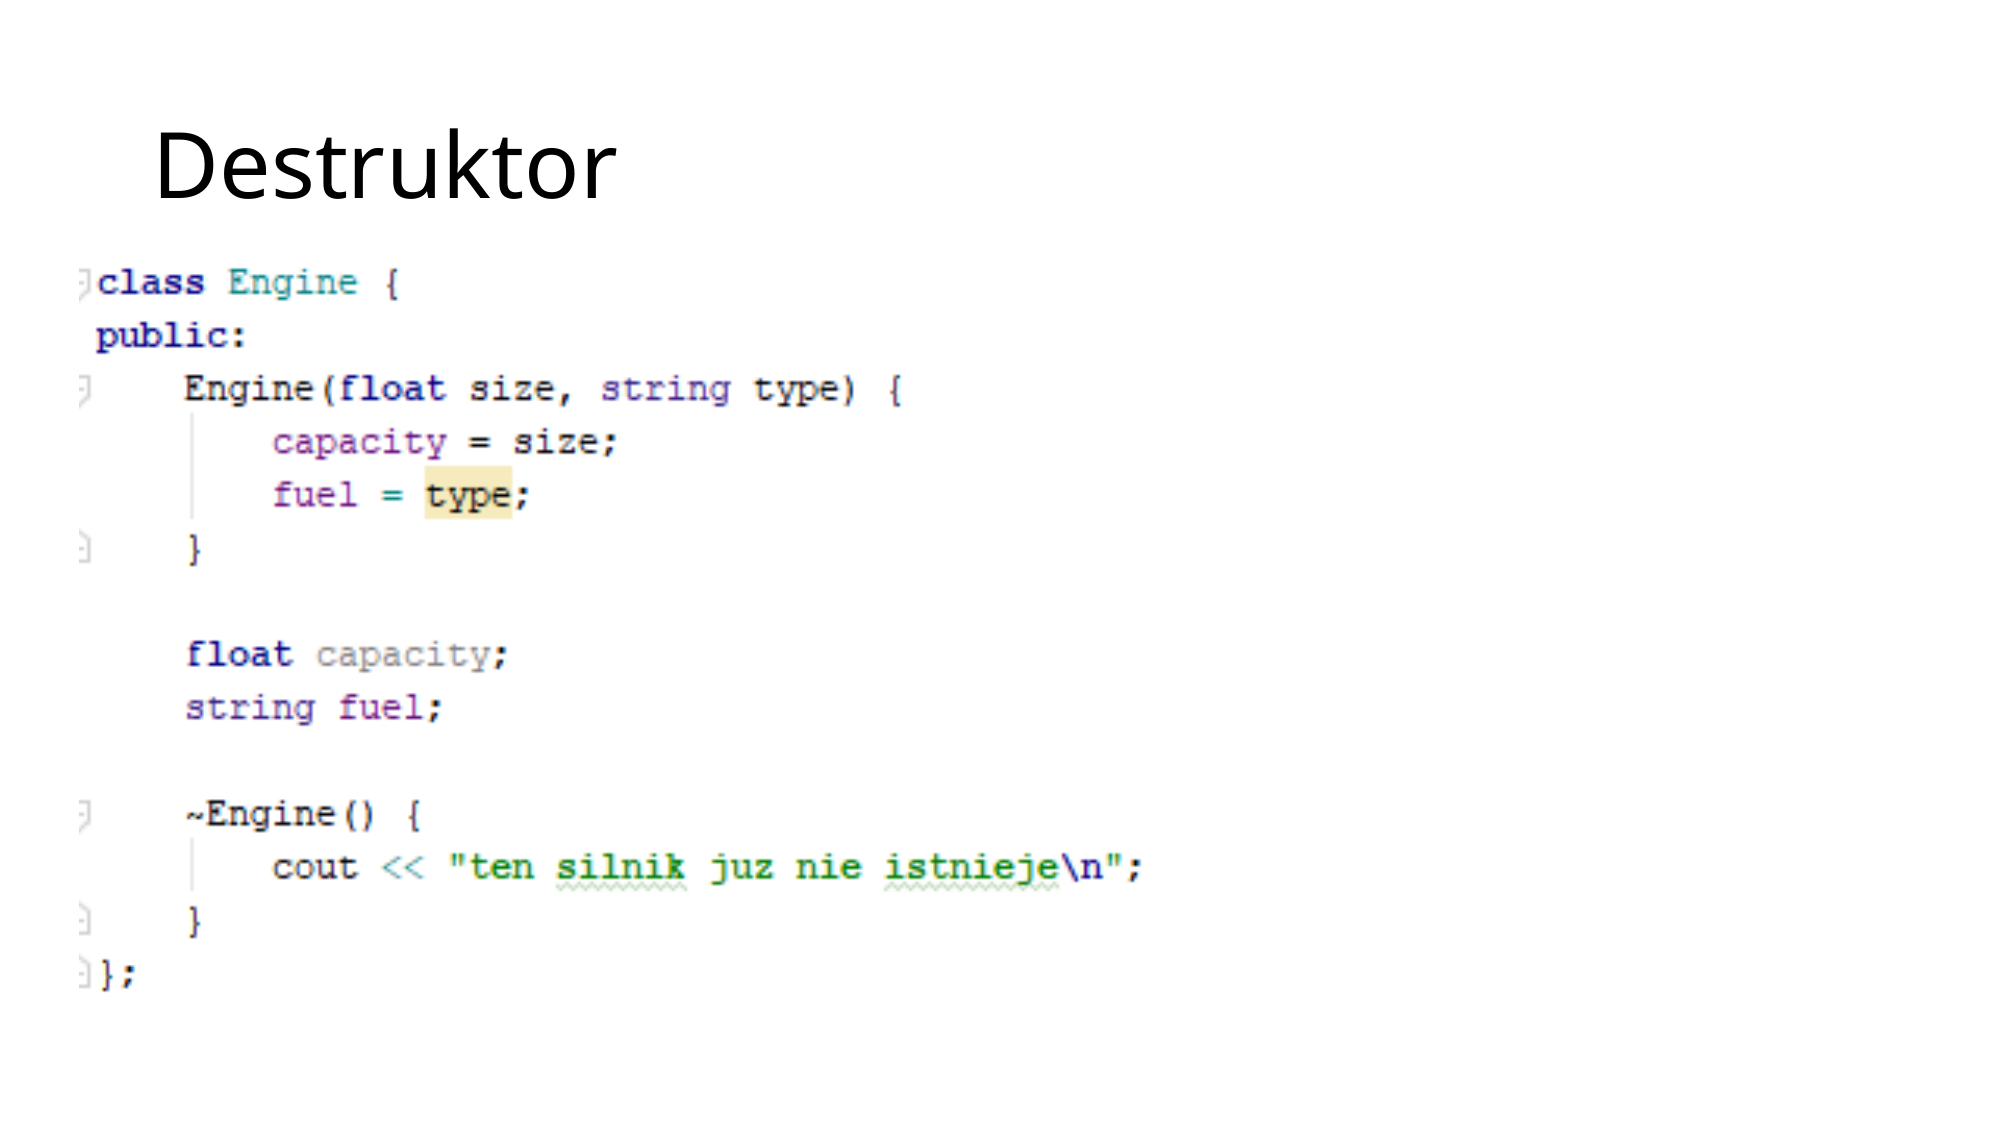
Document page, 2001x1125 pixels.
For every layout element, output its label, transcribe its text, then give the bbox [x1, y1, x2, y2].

title Destruktor [137, 59, 1863, 278]
picture [79, 248, 1182, 1014]
